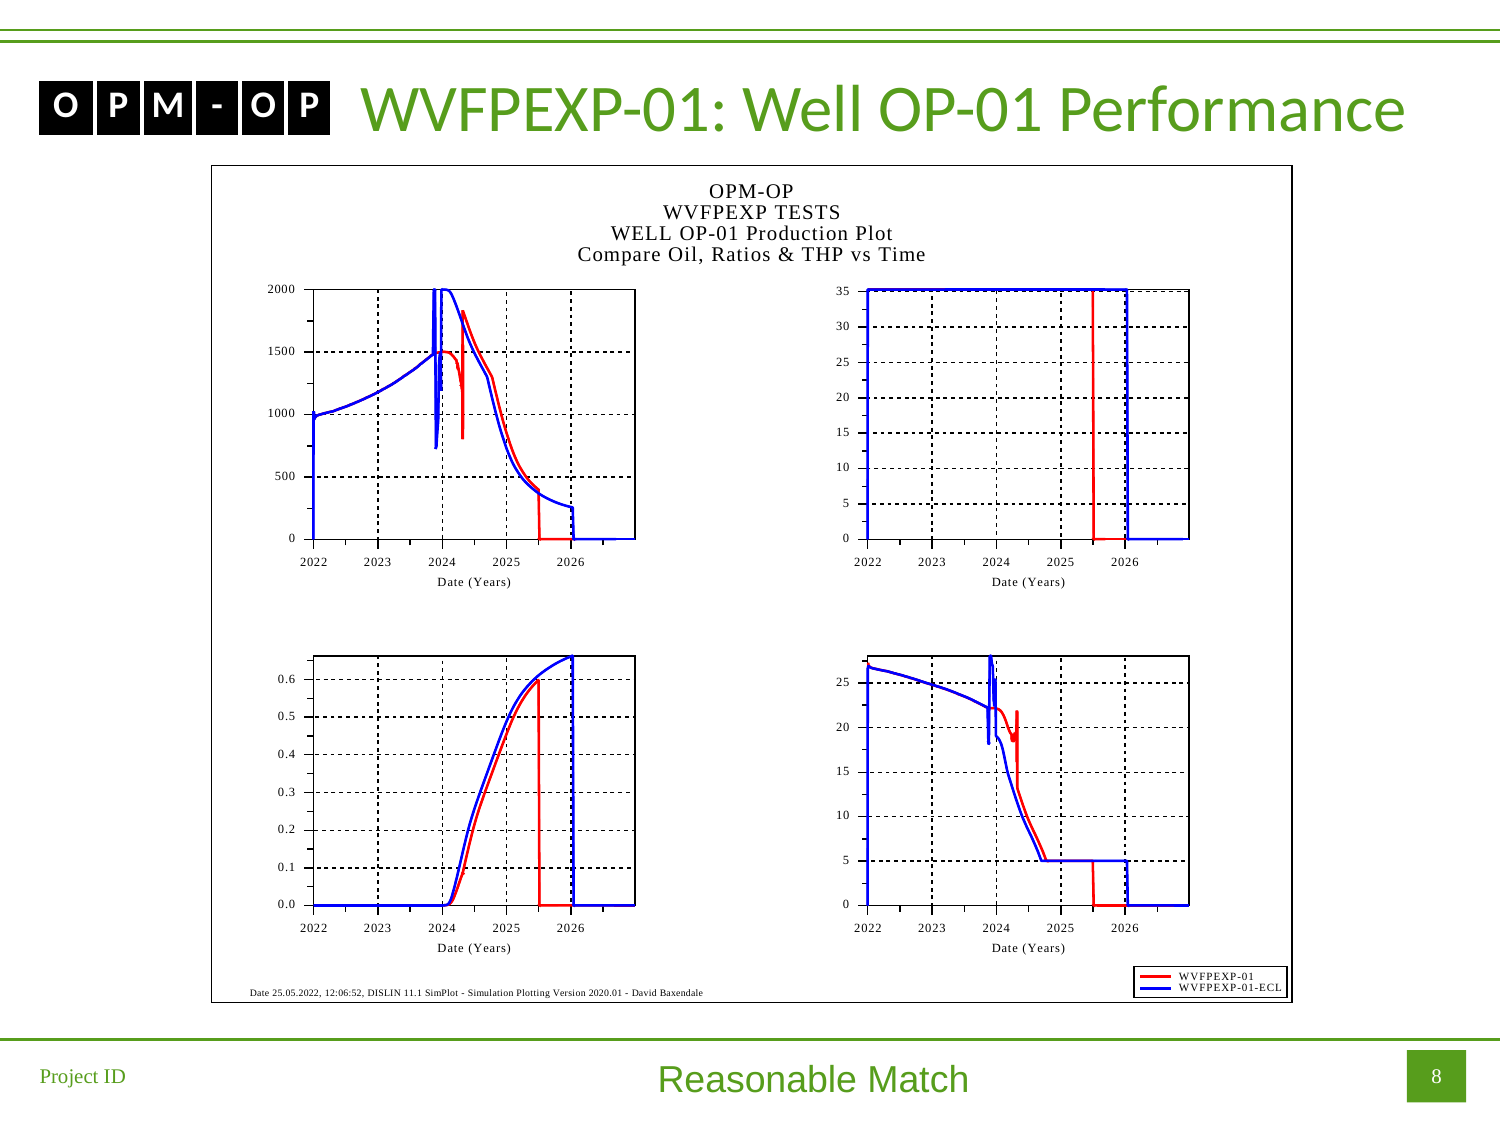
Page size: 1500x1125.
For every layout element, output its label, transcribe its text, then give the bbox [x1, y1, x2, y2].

picture [211, 165, 1397, 1004]
text_box Reasonable Match [267, 1051, 1359, 1109]
title WVFPEXP-01: Well OP-01 Performance [360, 77, 1425, 153]
